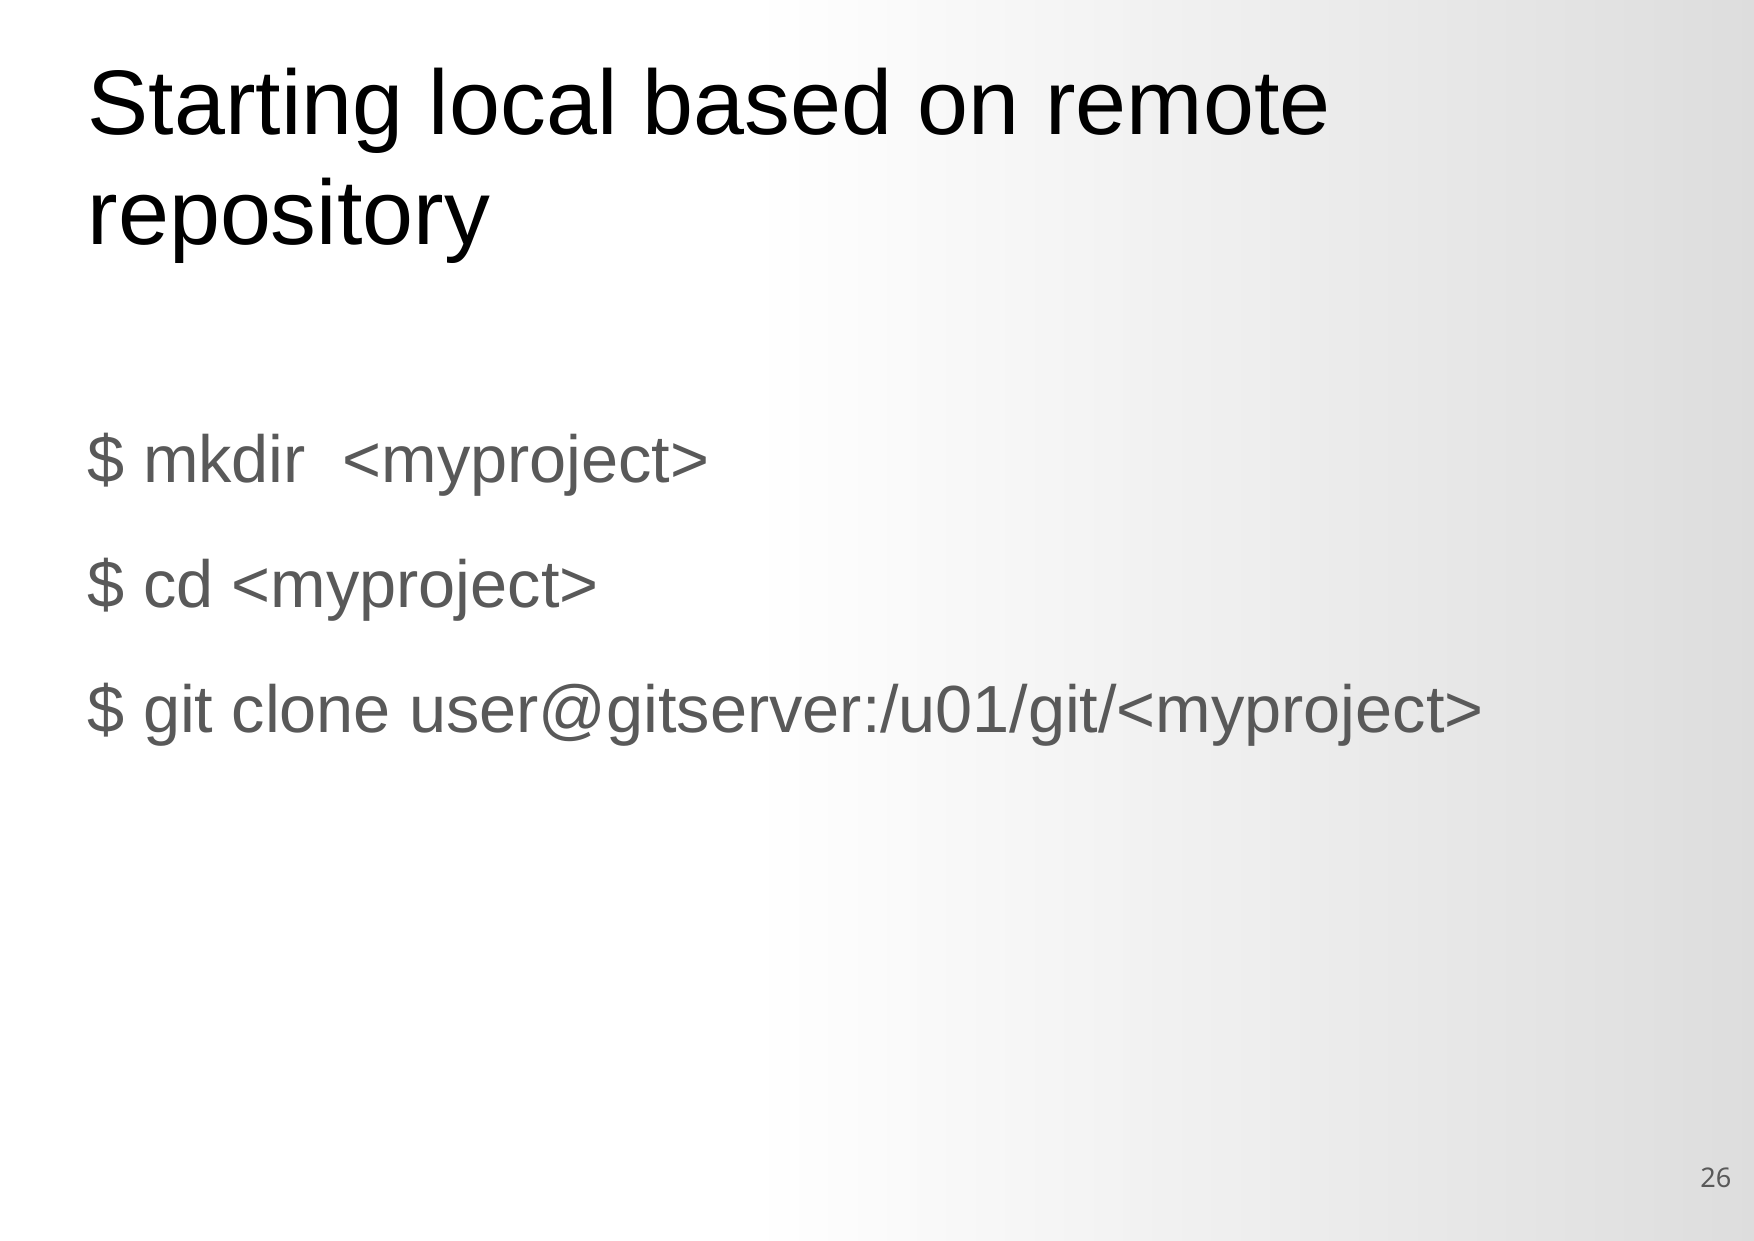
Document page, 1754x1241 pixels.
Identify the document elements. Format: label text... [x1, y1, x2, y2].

list $ mkdir <myproject> $ cd <myproject> $ git clone user@gitserver:/u01/git/<myproject> [87, 290, 1667, 1010]
slide_number <number> [1641, 1145, 1747, 1241]
title Starting local based on remote repository [87, 49, 1667, 257]
